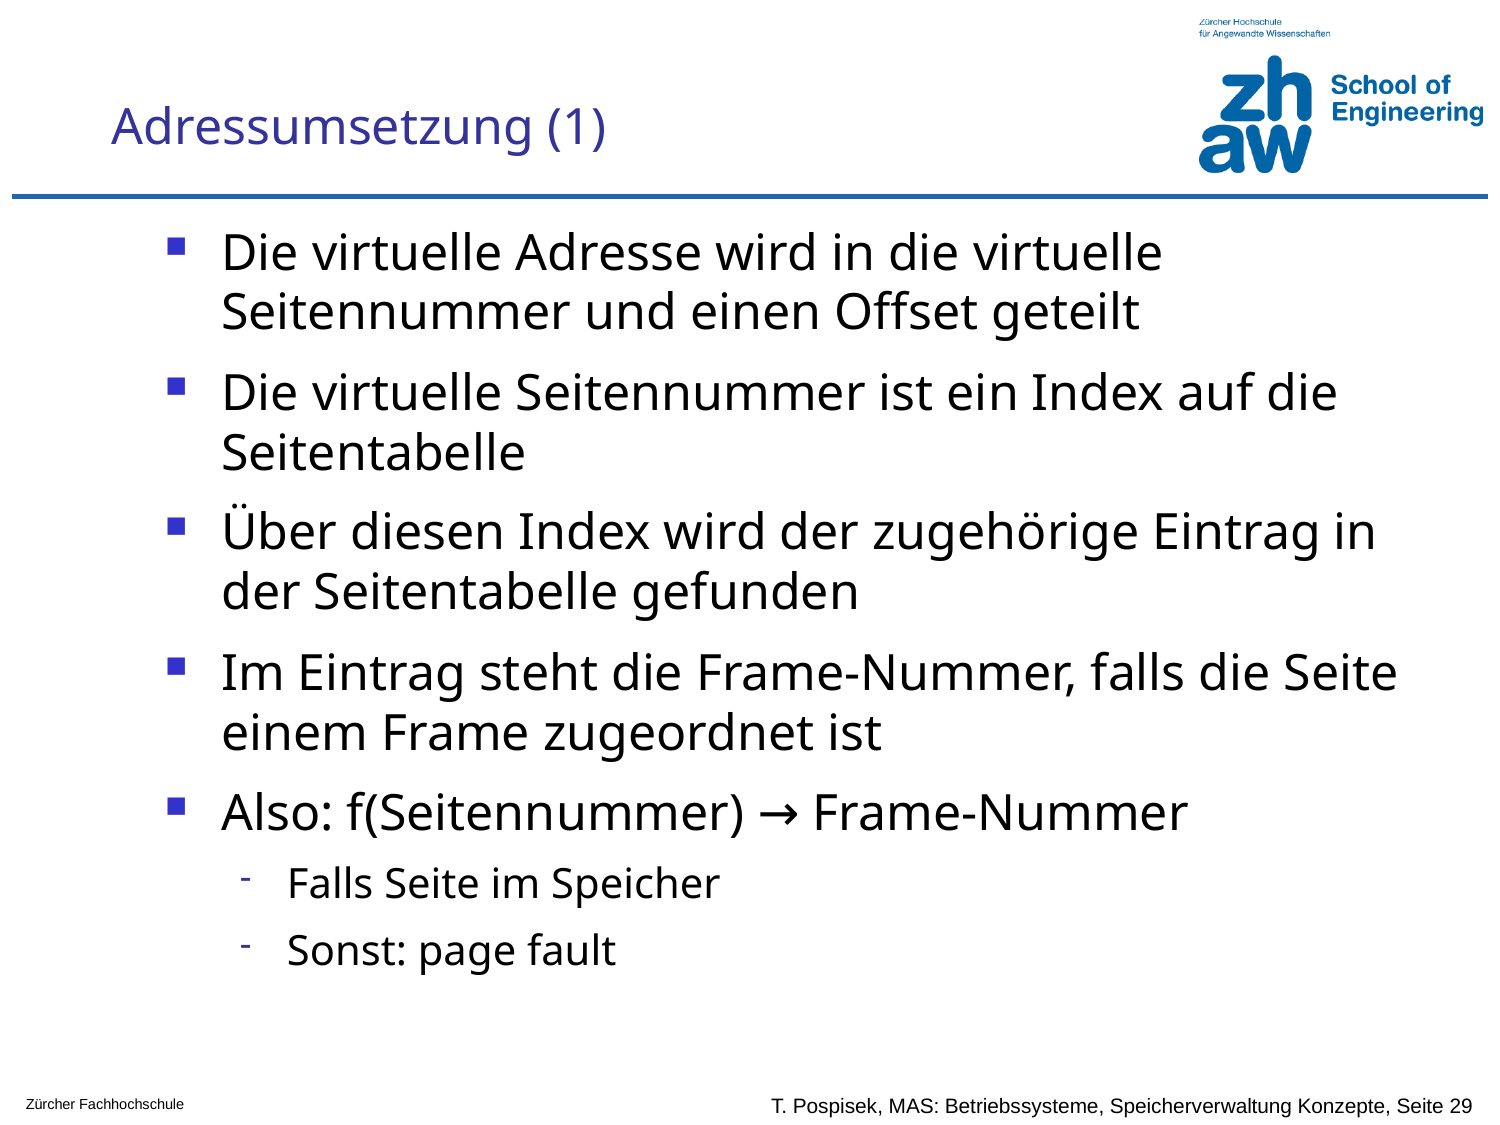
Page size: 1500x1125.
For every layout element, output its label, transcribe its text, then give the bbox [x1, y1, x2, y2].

list Die virtuelle Adresse wird in die virtuelle Seitennummer und einen Offset geteilt Die virtuelle Seitennummer ist ein Index auf die Seitentabelle Über diesen Index wird der zugehörige Eintrag in der Seitentabelle gefunden Im Eintrag steht die Frame-Nummer, falls die Seite einem Frame zugeordnet ist Also: f(Seitennummer) → Frame-Nummer Falls Seite im Speicher Sonst: page fault [150, 212, 1425, 950]
title Adressumsetzung (1) [96, 50, 1375, 163]
picture [1199, 19, 1483, 173]
